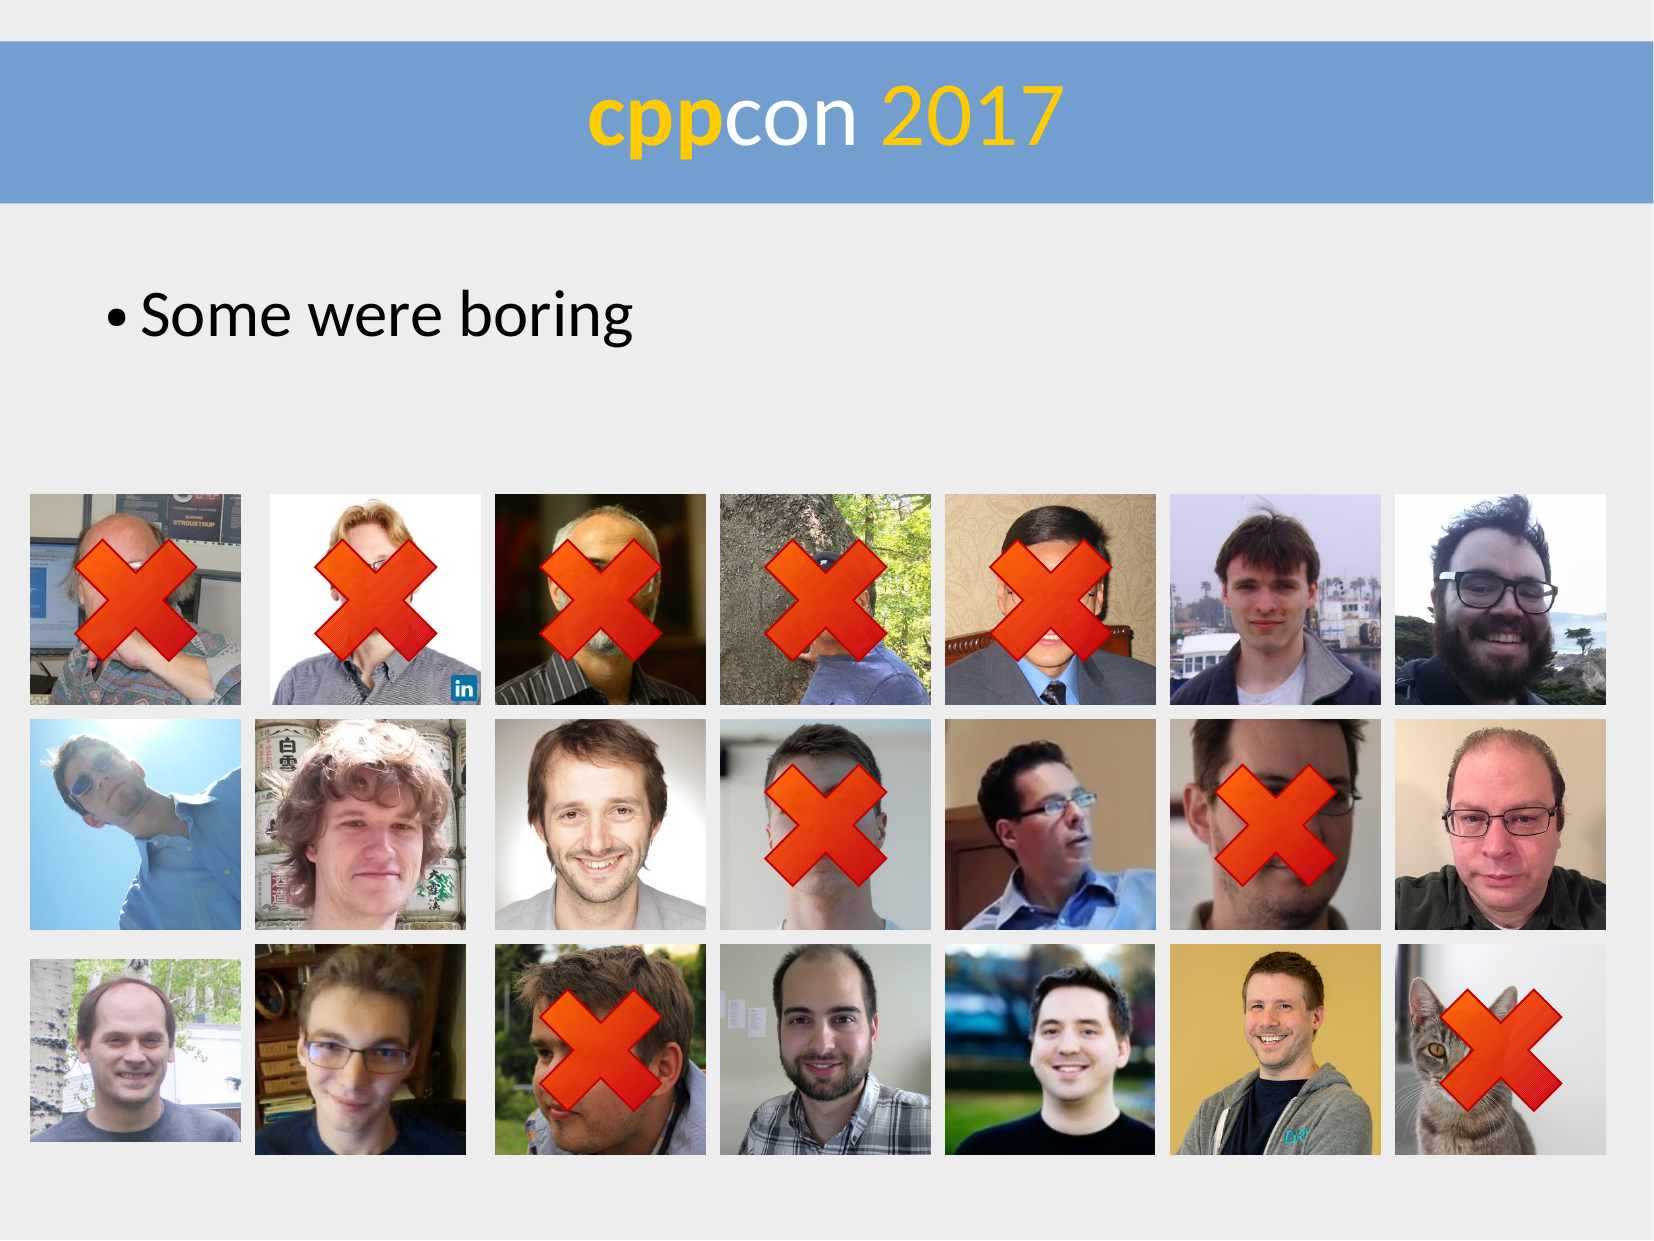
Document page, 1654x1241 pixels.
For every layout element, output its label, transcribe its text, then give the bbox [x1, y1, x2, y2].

picture [720, 944, 931, 1156]
picture [945, 944, 1155, 1155]
picture [945, 494, 1156, 706]
picture [30, 494, 241, 706]
text_box Some were boring [90, 278, 1546, 361]
picture [495, 719, 706, 931]
picture [1170, 944, 1381, 1156]
picture [1395, 719, 1606, 931]
picture [720, 494, 931, 706]
picture [495, 944, 706, 1156]
picture [1395, 944, 1606, 1156]
picture [255, 719, 466, 931]
picture [945, 719, 1156, 931]
picture [30, 959, 241, 1142]
picture [720, 719, 931, 931]
picture [1170, 494, 1381, 706]
picture [270, 494, 481, 706]
picture [255, 944, 466, 1156]
picture [1170, 719, 1381, 931]
title cppcon 2017 [0, 41, 1654, 204]
picture [30, 719, 241, 931]
picture [1395, 494, 1606, 706]
picture [495, 494, 706, 706]
